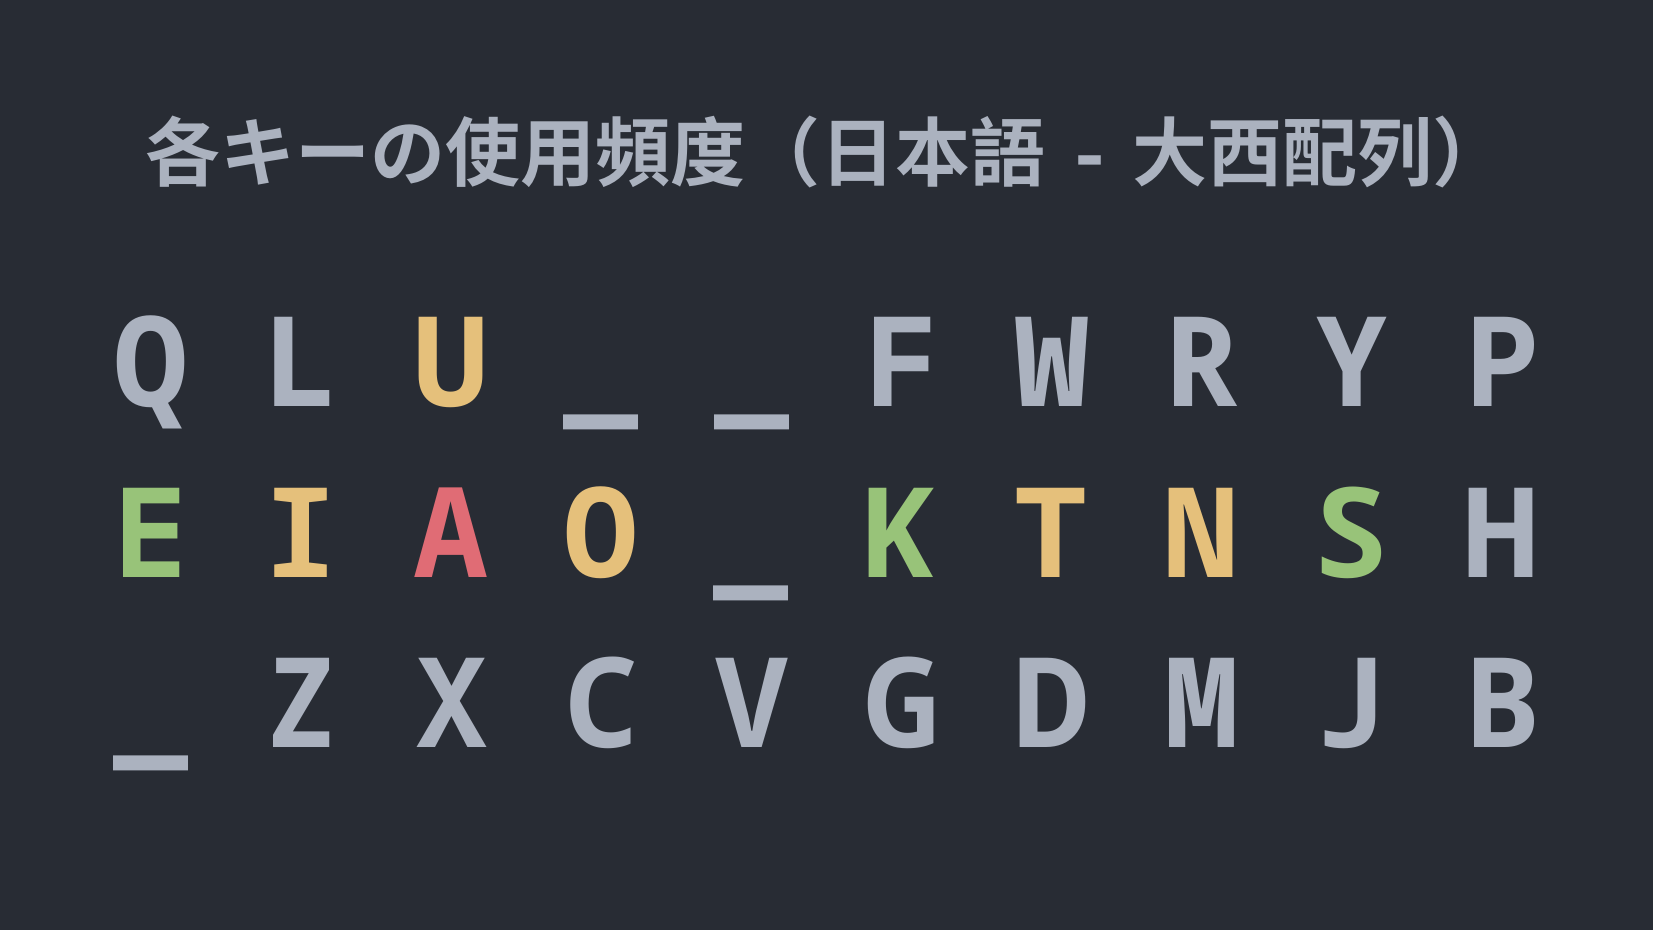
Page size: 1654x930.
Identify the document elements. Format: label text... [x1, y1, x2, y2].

title 各キーの使用頻度（日本語-大西配列） [82, 69, 1571, 225]
text_box Q L U _ _ F W R Y P E I A O _ K T N S H _ Z X C V G D M J B [82, 225, 1571, 833]
